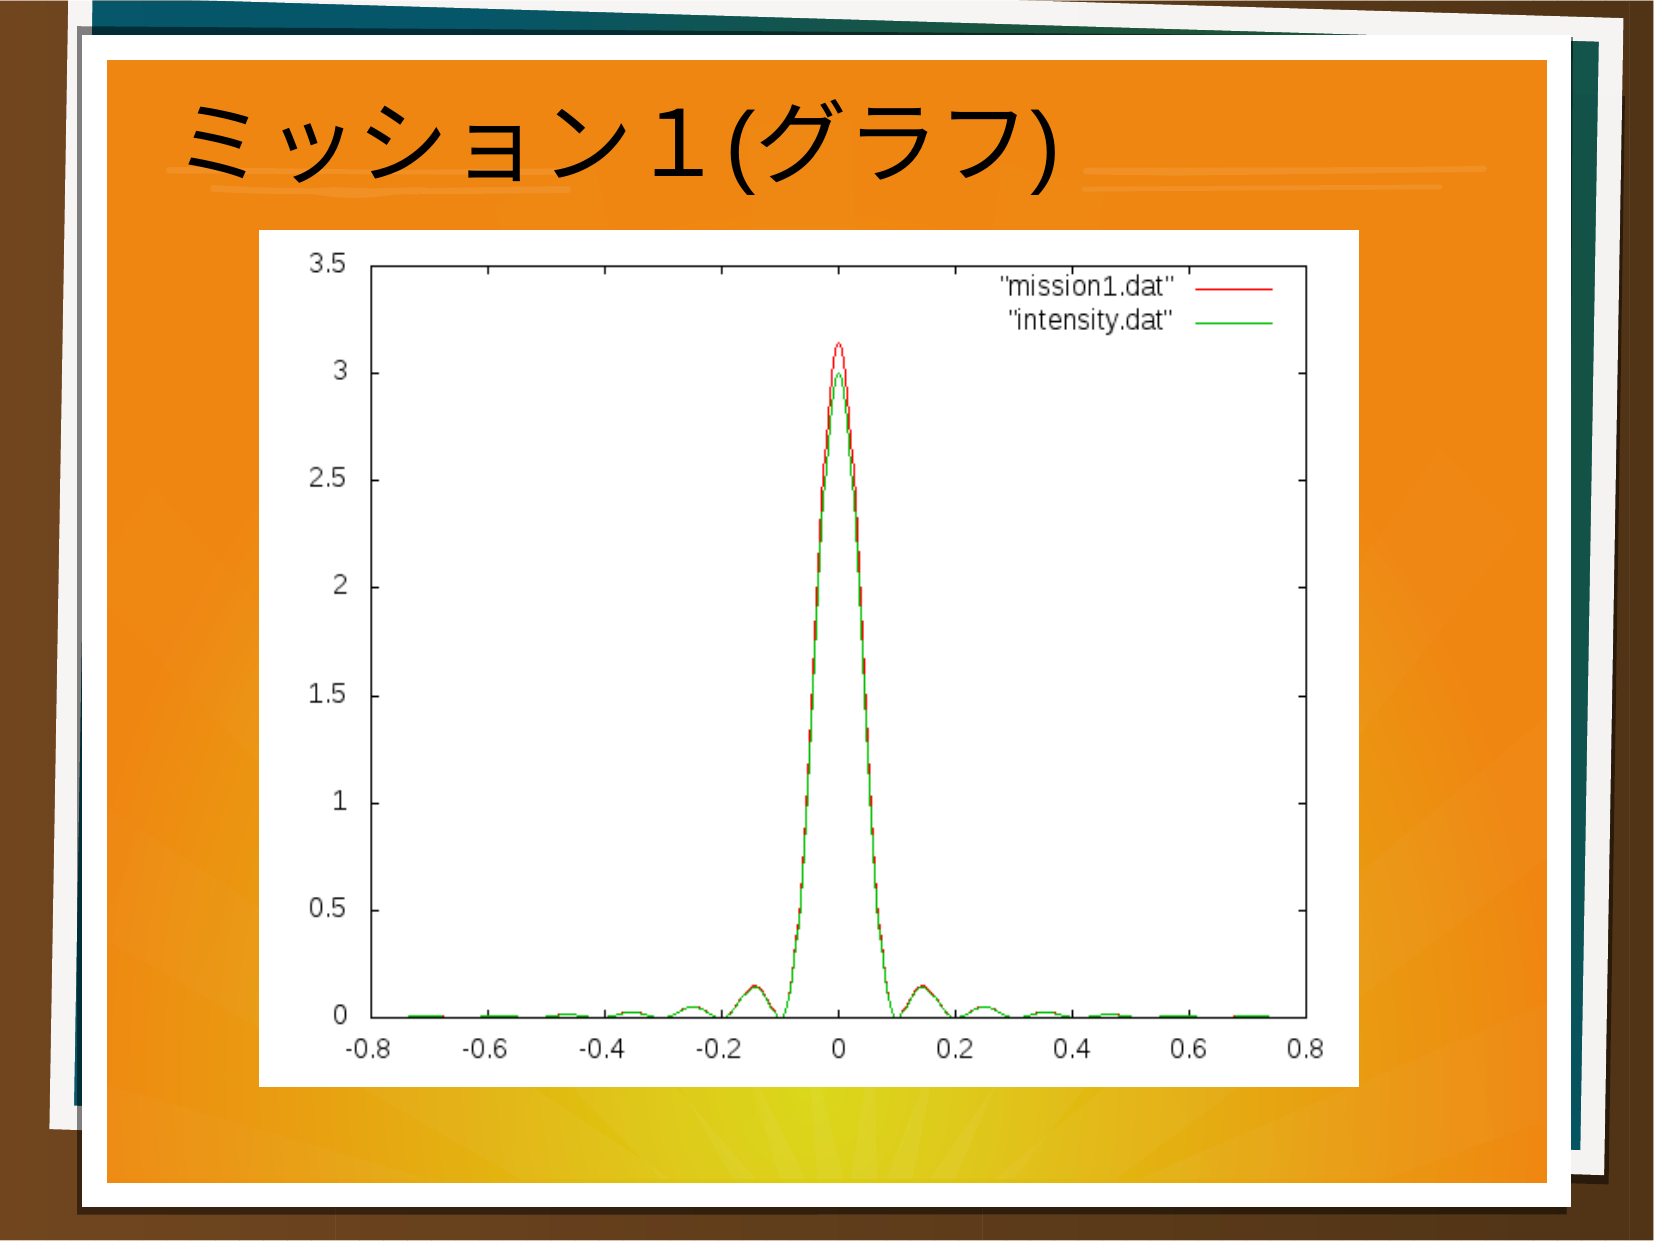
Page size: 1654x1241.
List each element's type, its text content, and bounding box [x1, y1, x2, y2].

picture [259, 230, 1359, 1087]
list [129, 248, 1548, 1170]
title ミッション１(グラフ) [82, 49, 1571, 225]
